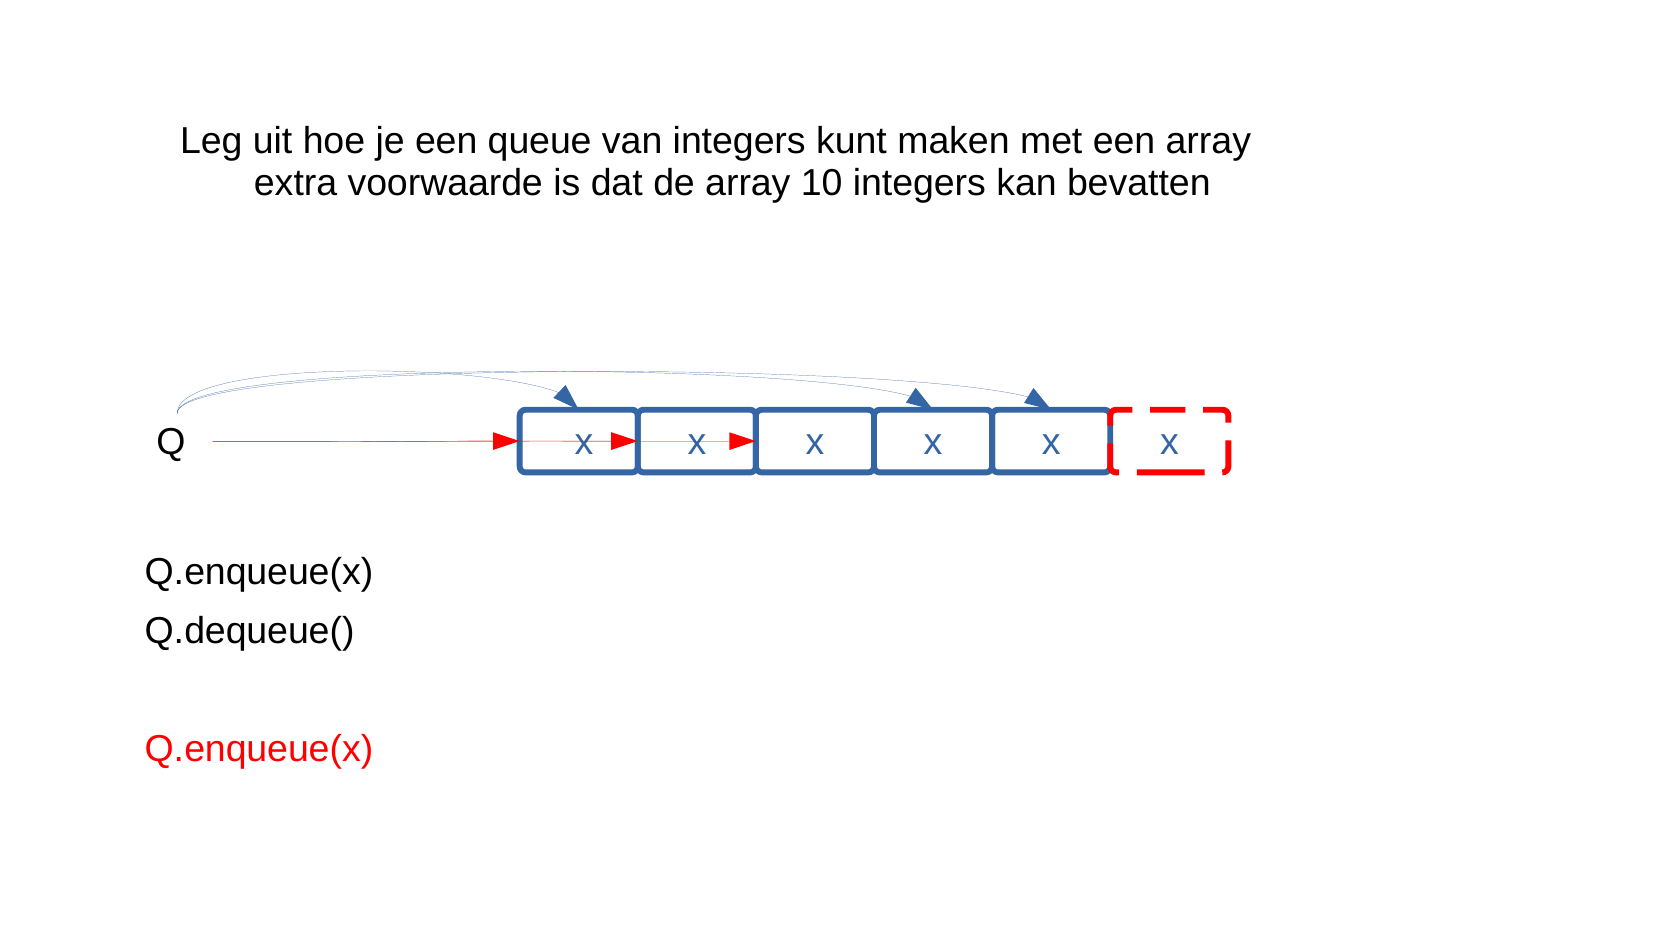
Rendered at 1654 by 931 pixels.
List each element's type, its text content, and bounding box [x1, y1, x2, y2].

text_box x [519, 442, 638, 473]
text_box x [755, 409, 873, 473]
text_box Leg uit hoe je een queue van integers kunt maken met een array extra voorwaarde is dat de array 10 integers kan bevatten [165, 112, 1390, 225]
text_box x [639, 442, 754, 473]
text_box x [639, 409, 755, 441]
text_box Q.dequeue() [129, 602, 426, 662]
text_box Q.enqueue(x) [129, 543, 426, 602]
text_box x [1110, 409, 1229, 473]
text_box Q [141, 413, 213, 471]
text_box x [992, 409, 1110, 473]
text_box x [874, 409, 991, 473]
text_box x [519, 409, 638, 440]
text_box Q.enqueue(x) [129, 720, 426, 780]
